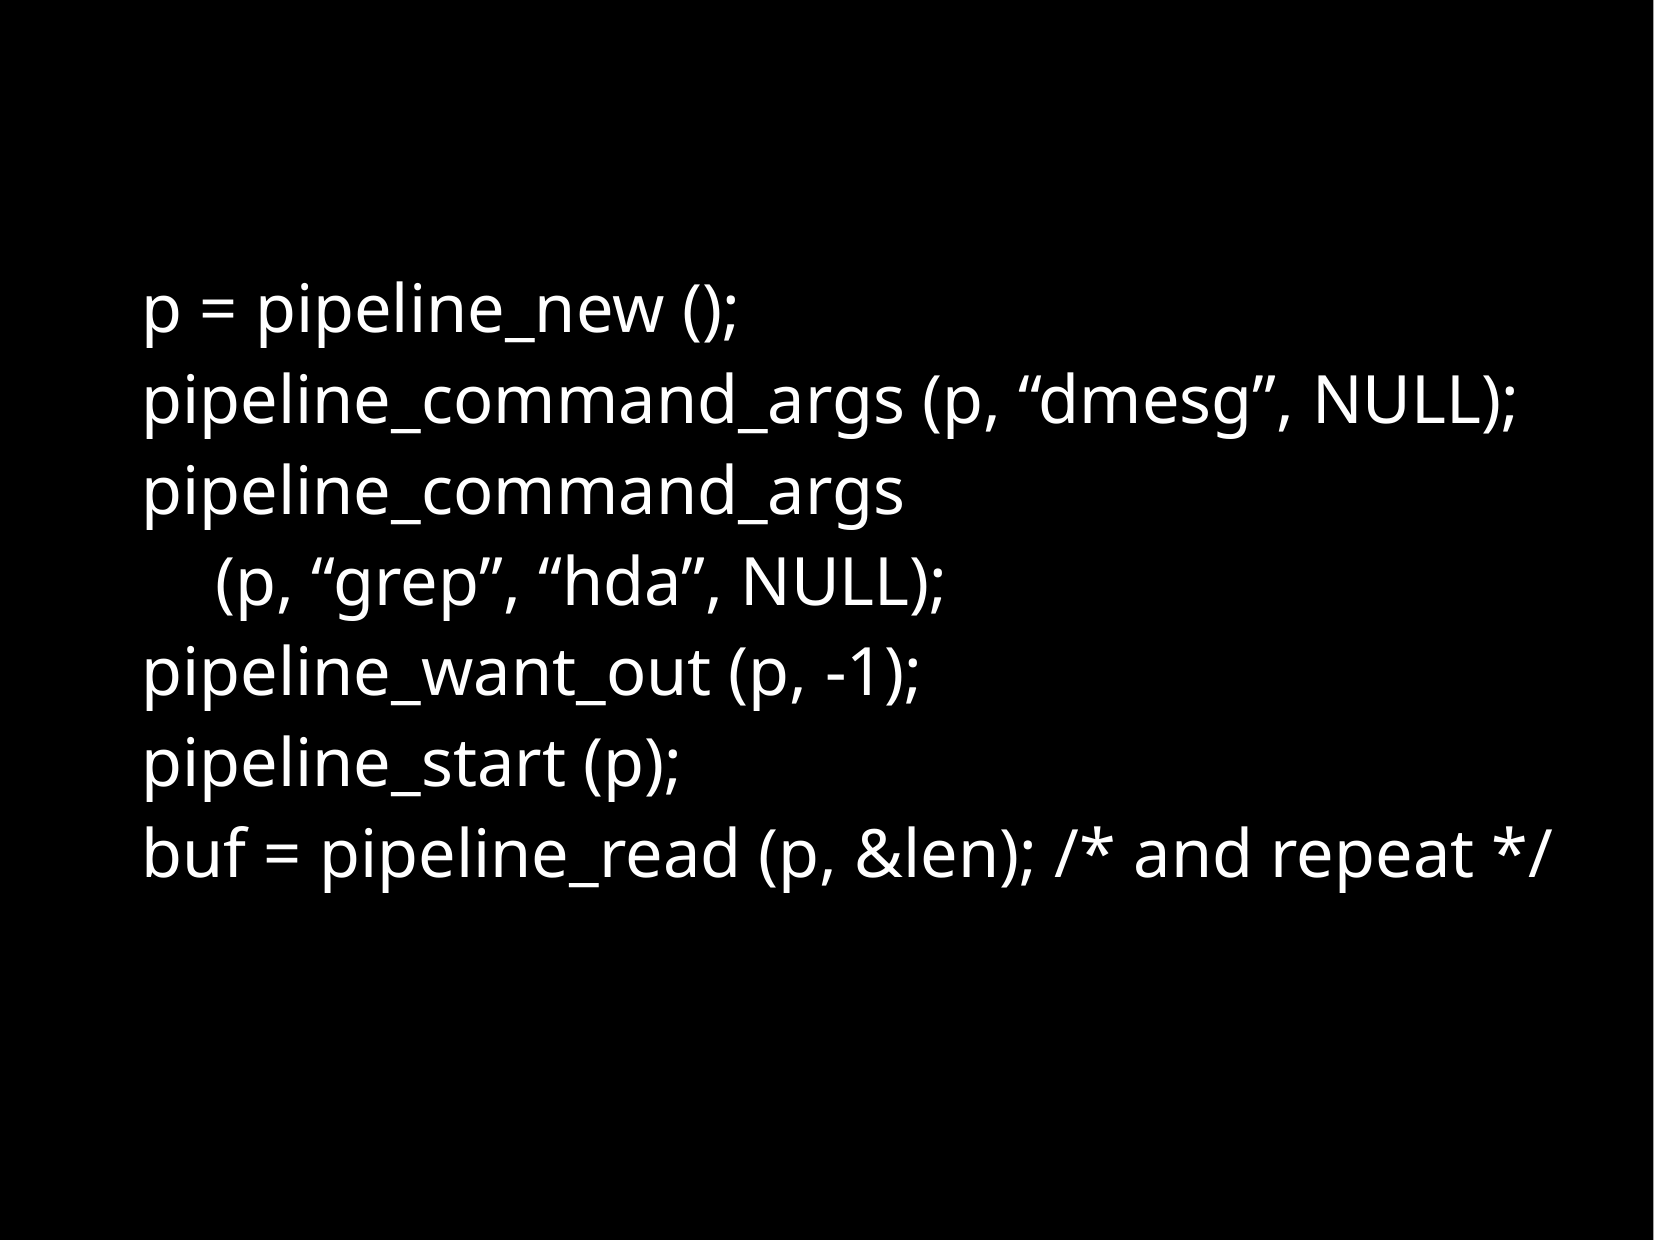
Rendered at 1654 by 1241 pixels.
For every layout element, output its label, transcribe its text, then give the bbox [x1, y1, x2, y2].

subtitle p = pipeline_new (); pipeline_command_args (p, “dmesg”, NULL); pipeline_command_args (p, “grep”, “hda”, NULL); pipeline_want_out (p, -1); pipeline_start (p); buf = pipeline_read (p, &len); /* and repeat */ [82, 56, 1571, 1102]
